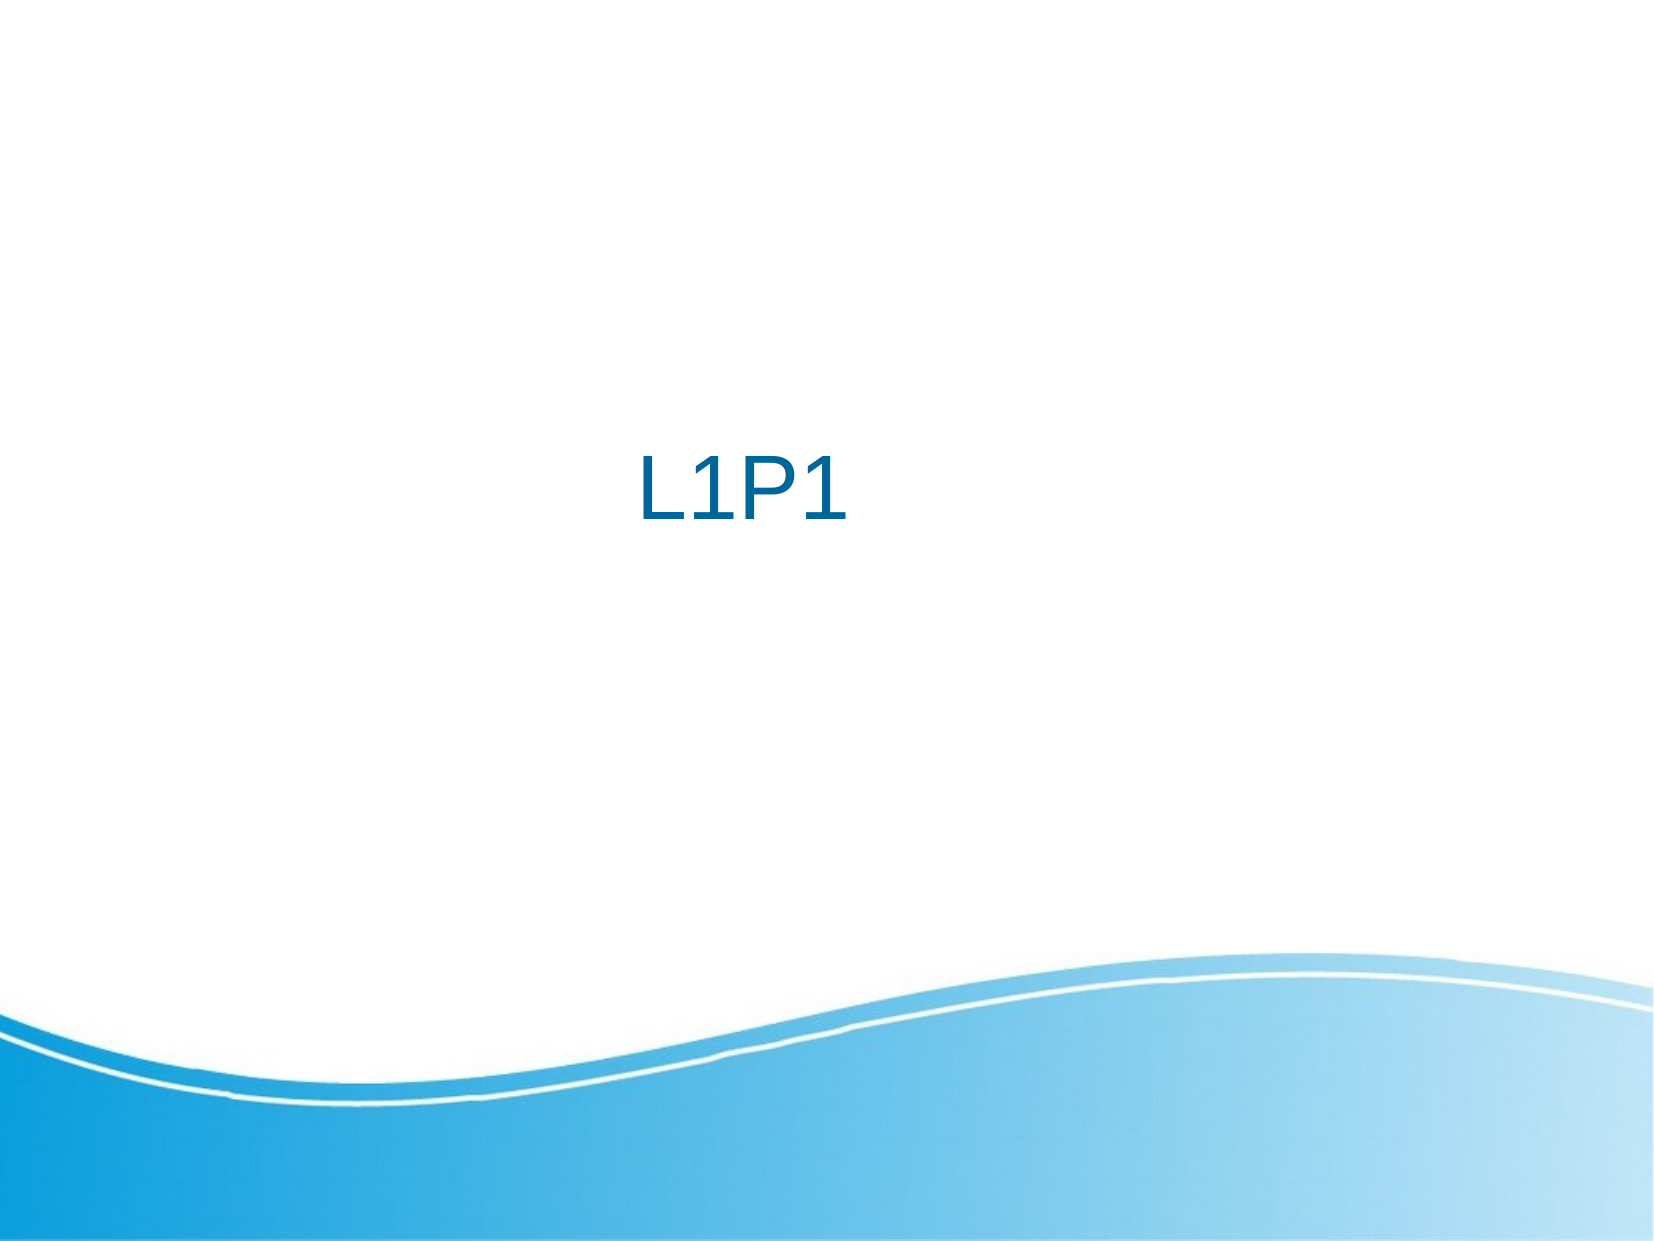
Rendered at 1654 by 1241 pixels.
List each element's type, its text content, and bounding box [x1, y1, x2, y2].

picture [0, 952, 1654, 1241]
title L1P1 [0, 384, 1489, 592]
